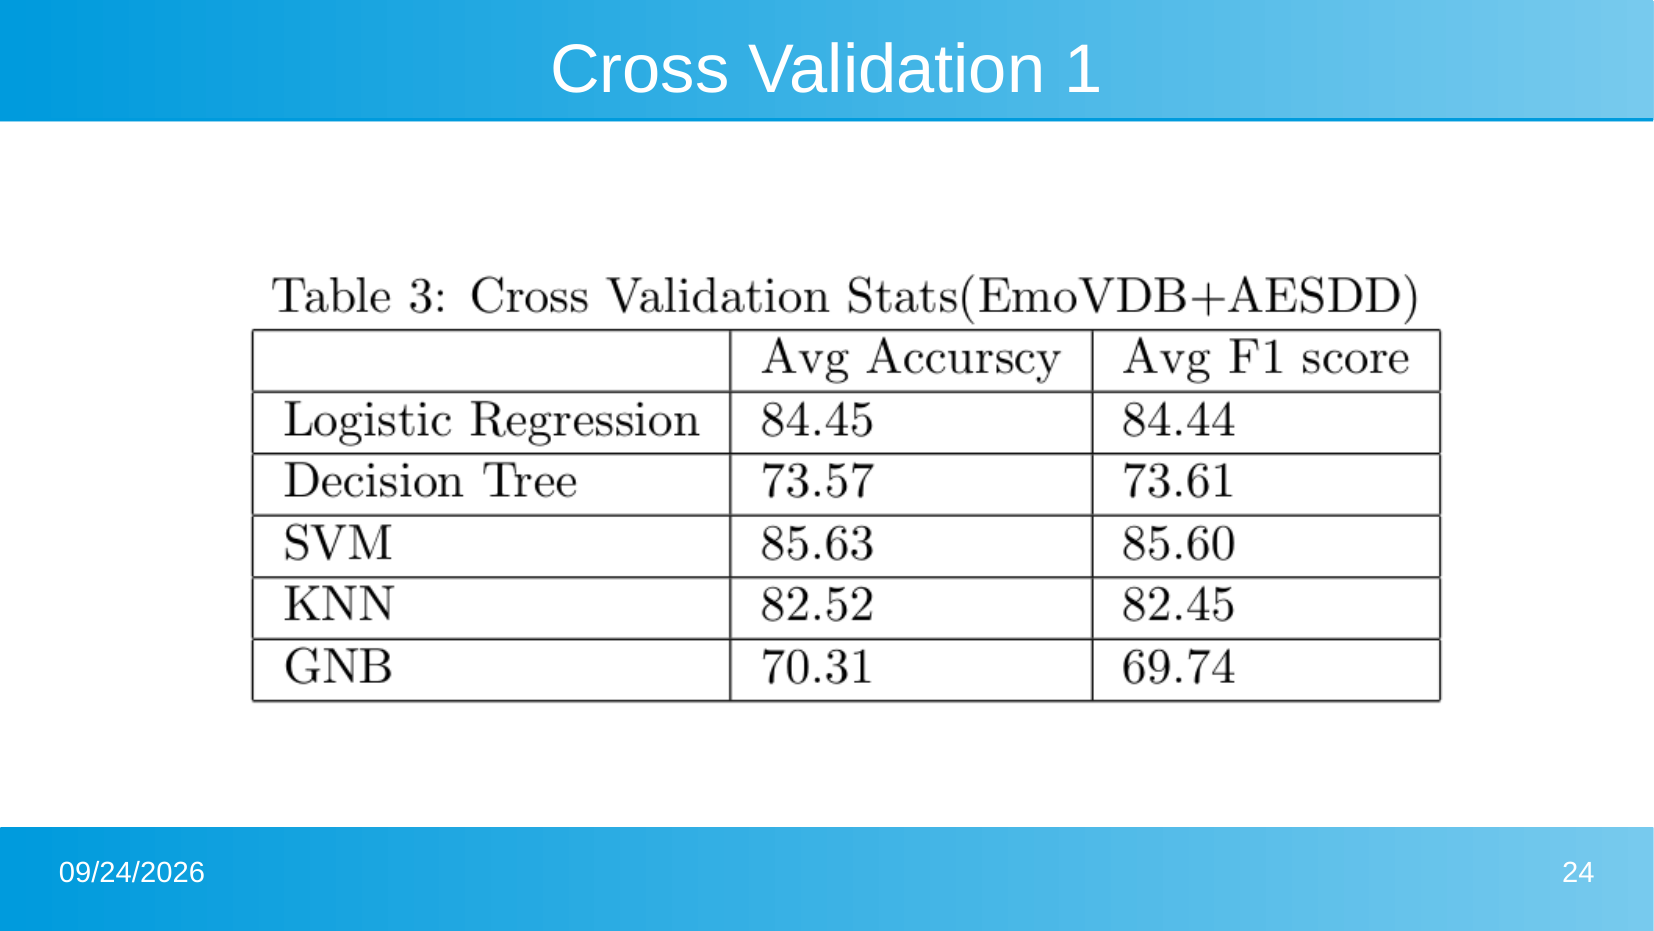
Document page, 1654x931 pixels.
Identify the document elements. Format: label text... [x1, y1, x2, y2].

picture [235, 262, 1463, 722]
title Cross Validation 1 [59, 29, 1595, 108]
